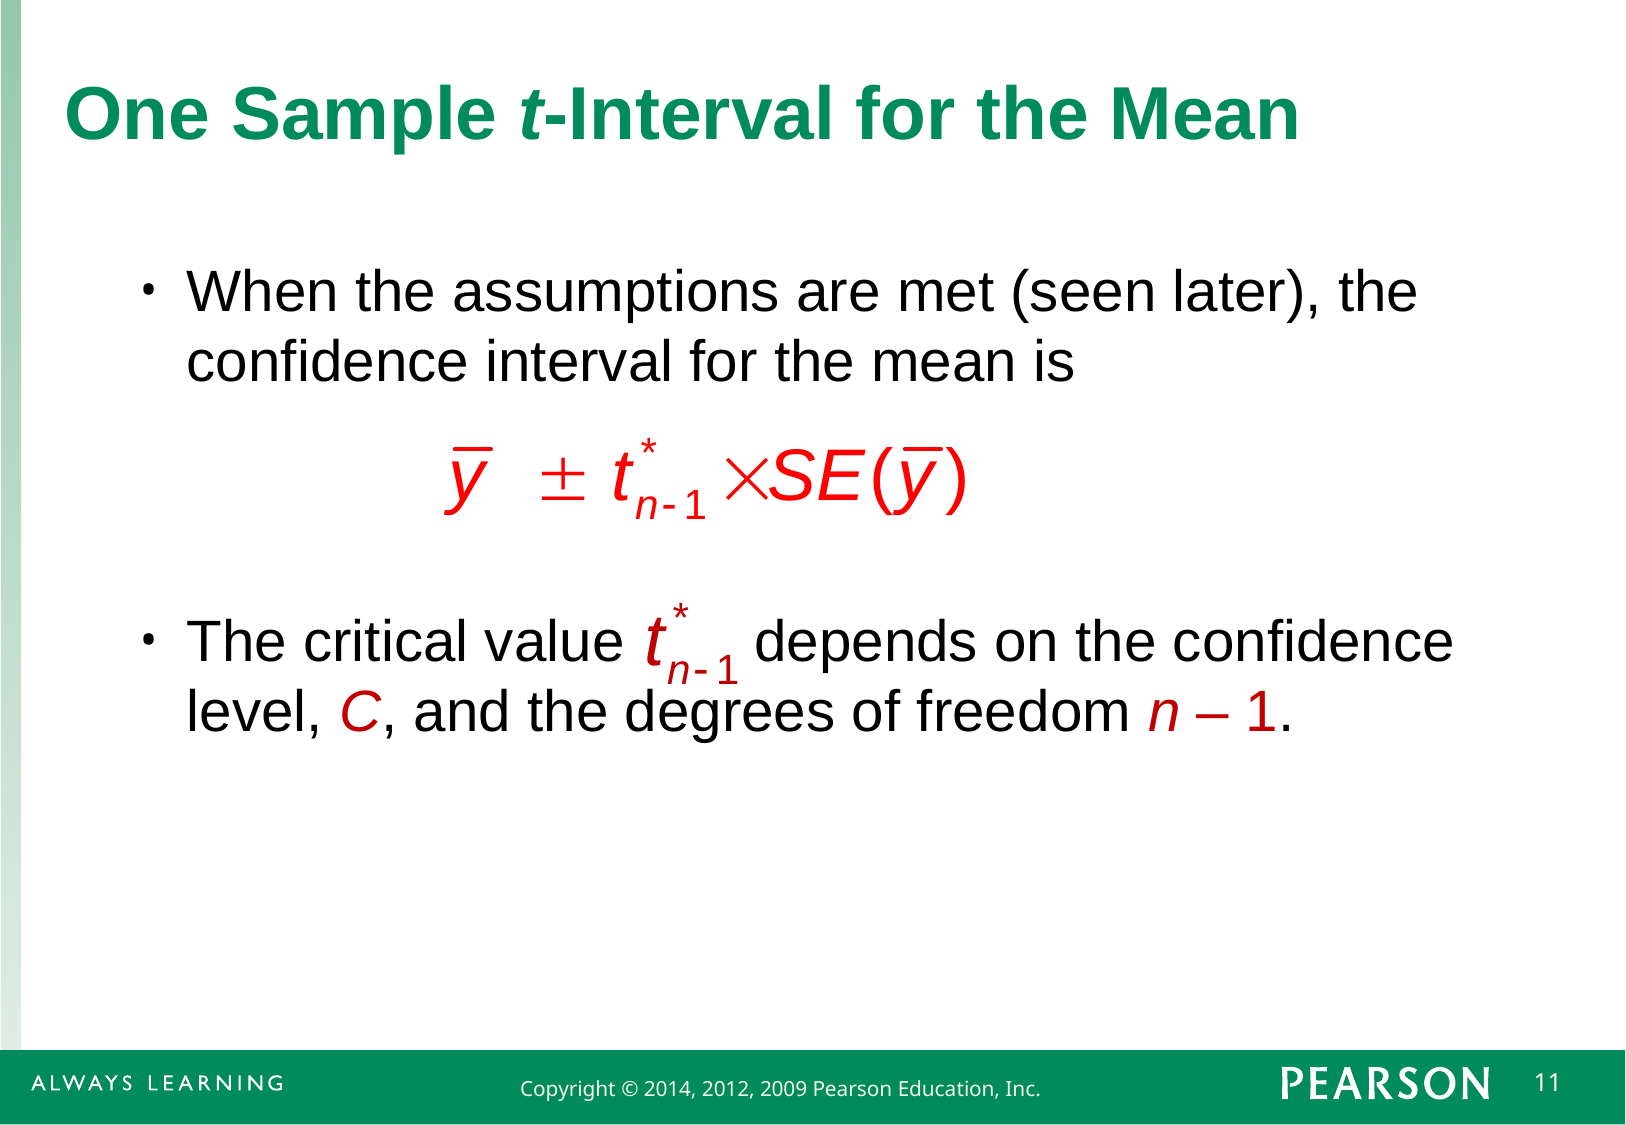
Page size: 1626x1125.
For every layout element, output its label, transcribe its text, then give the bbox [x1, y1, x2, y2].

title One Sample t-Interval for the Mean [64, 64, 1560, 213]
list When the assumptions are met (seen later), the confidence interval for the mean is The critical value depends on the confidence level, C, and the degrees of freedom n – 1. [64, 253, 1560, 997]
chart [435, 420, 978, 537]
chart [635, 586, 746, 702]
